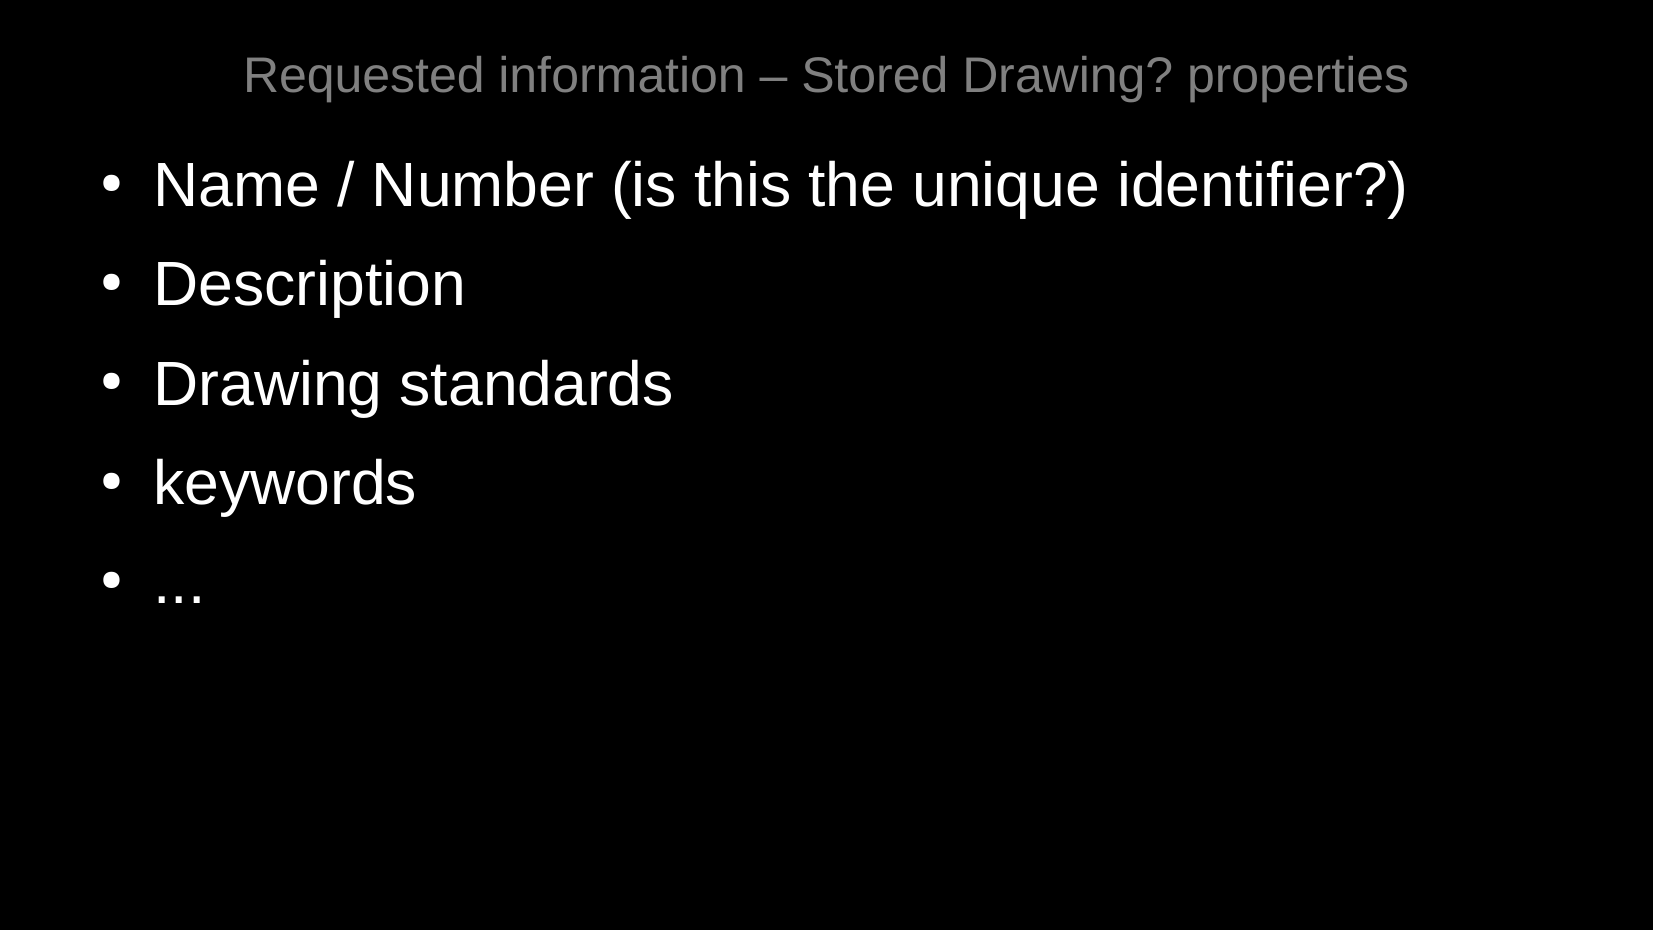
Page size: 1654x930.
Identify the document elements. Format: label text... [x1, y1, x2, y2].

title Requested information – Stored Drawing? properties [82, 37, 1571, 113]
list Name / Number (is this the unique identifier?) Description Drawing standards keywords ... [82, 150, 1571, 826]
